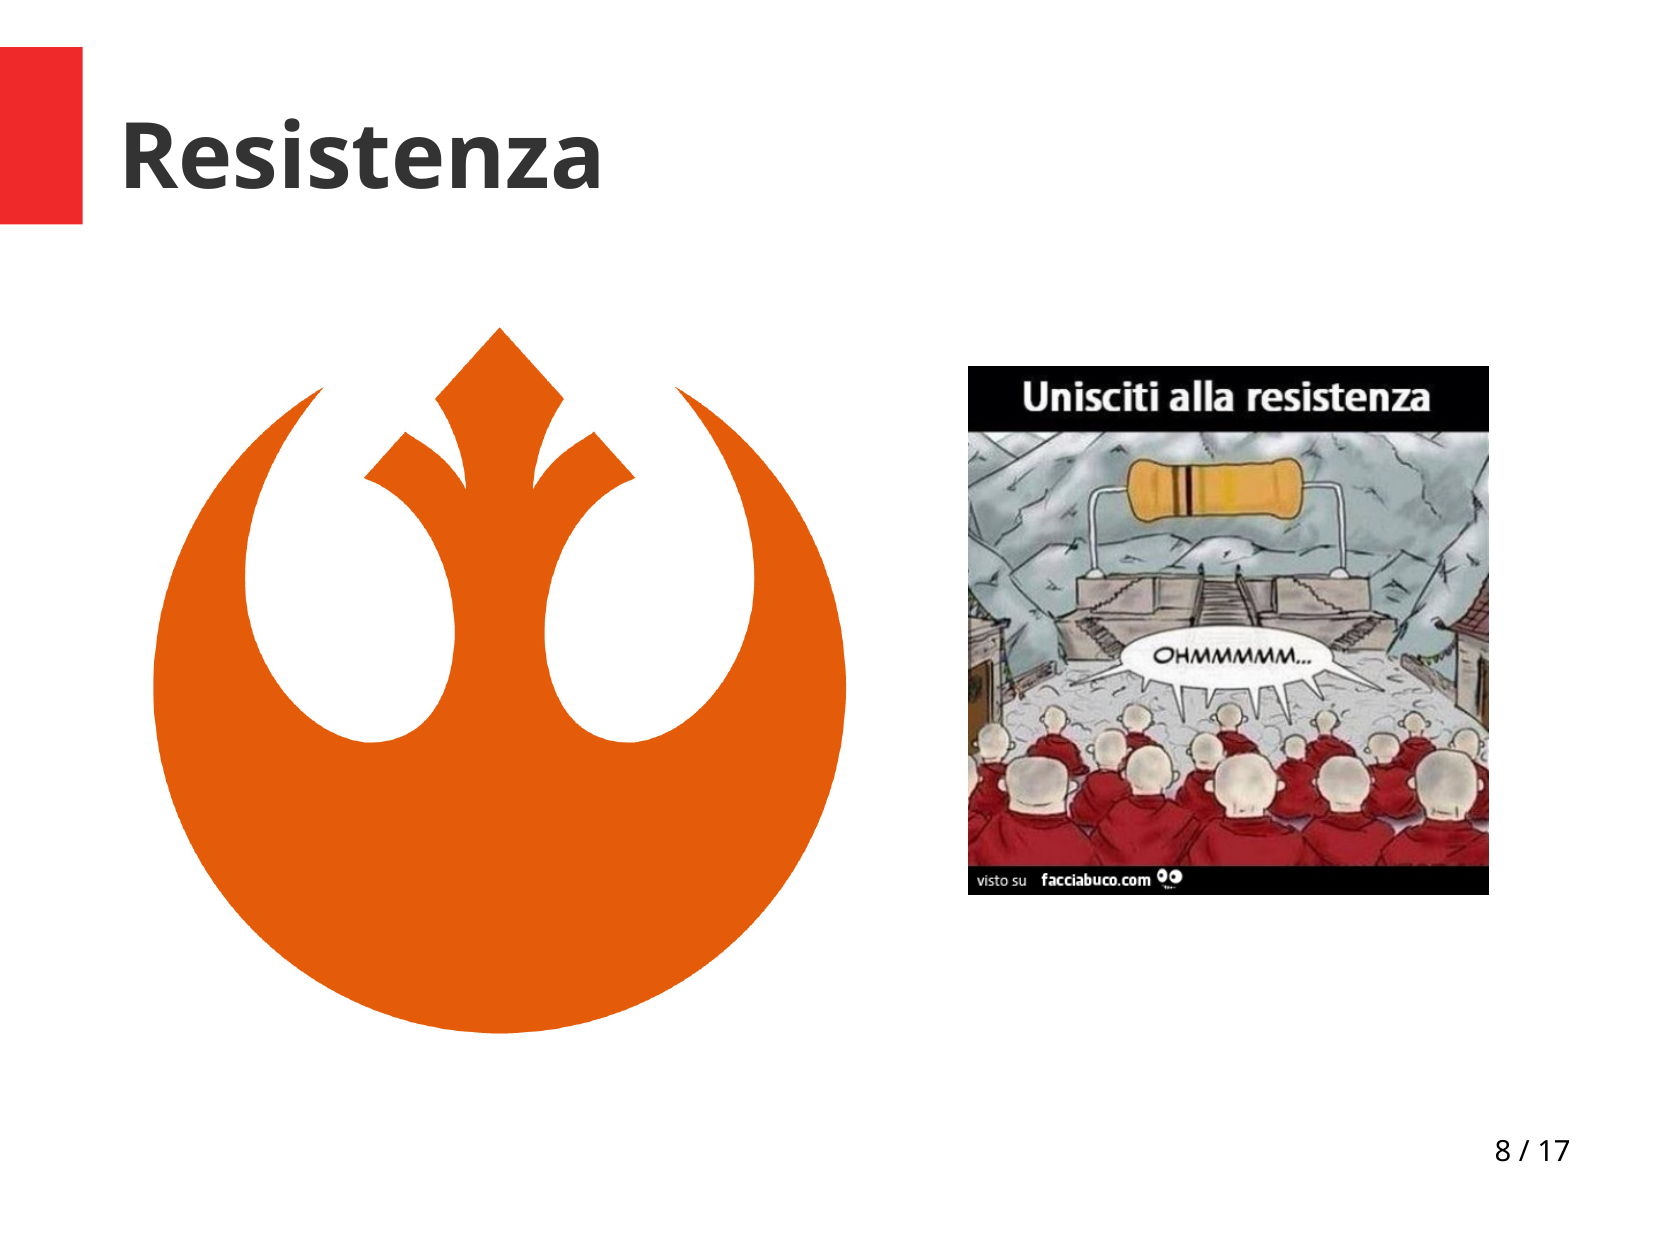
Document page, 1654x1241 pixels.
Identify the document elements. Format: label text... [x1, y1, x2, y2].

title Resistenza [118, 49, 1571, 257]
picture [968, 366, 1489, 895]
picture [144, 297, 851, 1063]
